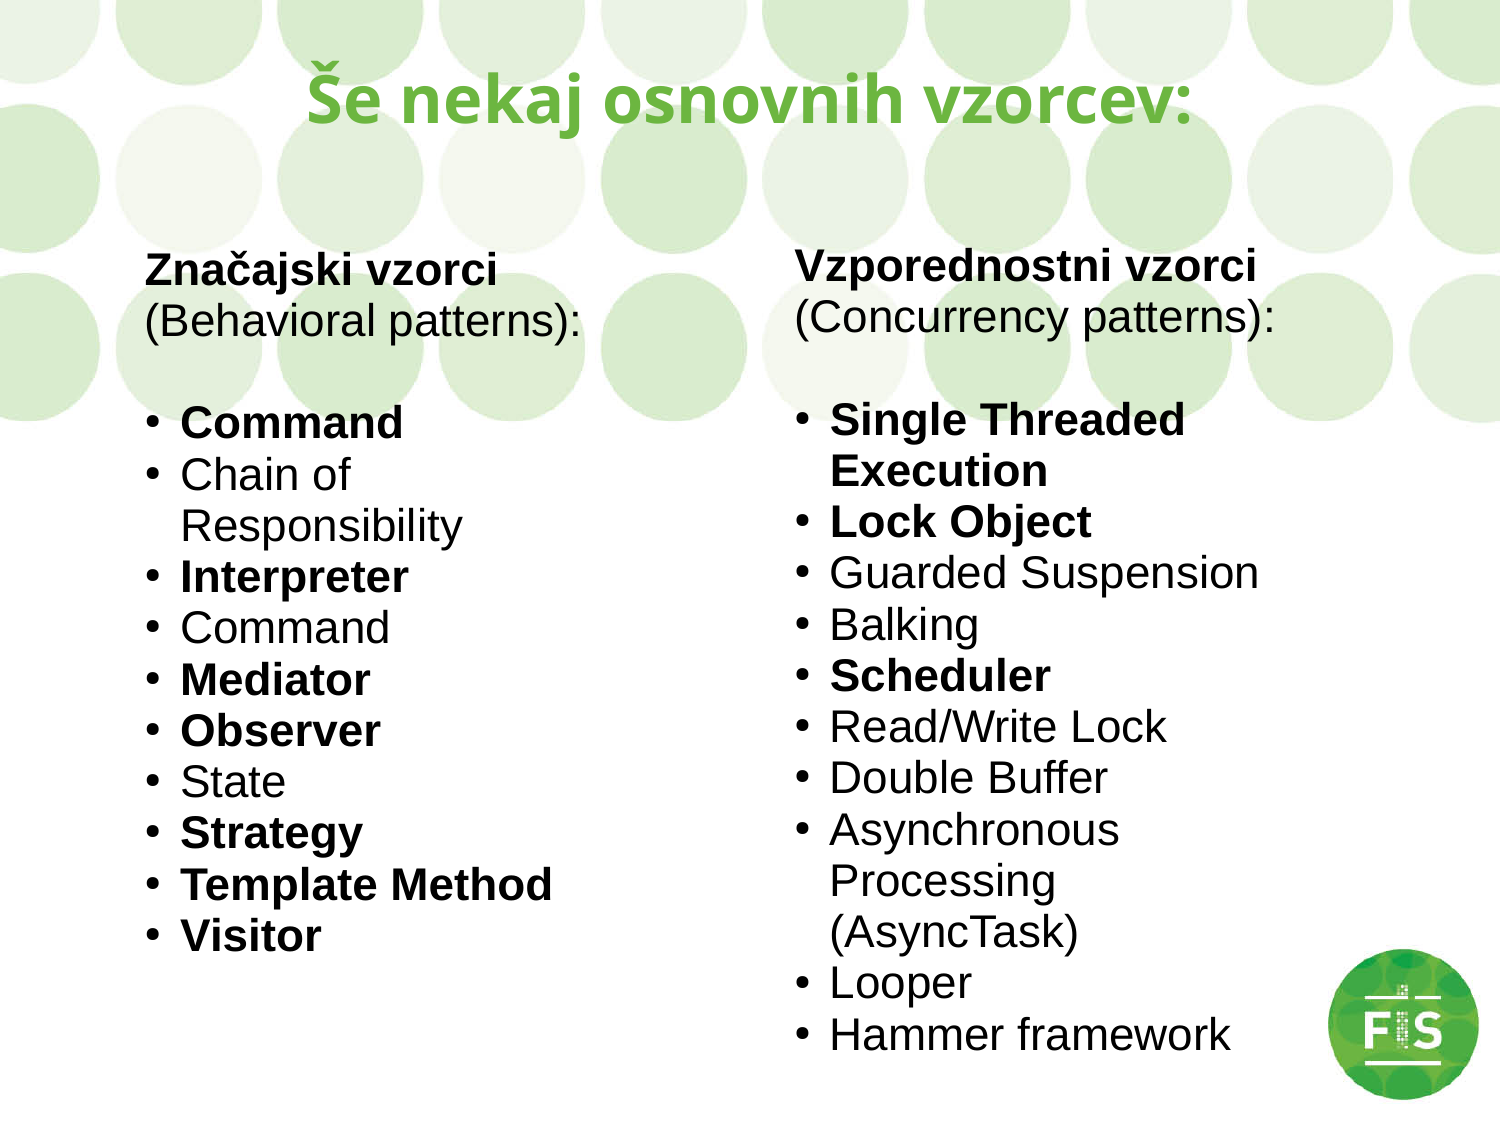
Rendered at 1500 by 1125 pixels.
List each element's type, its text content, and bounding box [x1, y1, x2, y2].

text_box Vzporednostni vzorci (Concurrency patterns): Single Threaded Execution Lock Object Guarded Suspension Balking Scheduler Read/Write Lock Double Buffer Asynchronous Processing (AsyncTask) Looper Hammer framework [779, 232, 1312, 1125]
title Še nekaj osnovnih vzorcev: [75, 59, 1425, 233]
text_box Značajski vzorci (Behavioral patterns): Command Chain of Responsibility Interpreter Command Mediator Observer State Strategy Template Method Visitor [129, 236, 662, 1020]
picture [0, 0, 1500, 1125]
